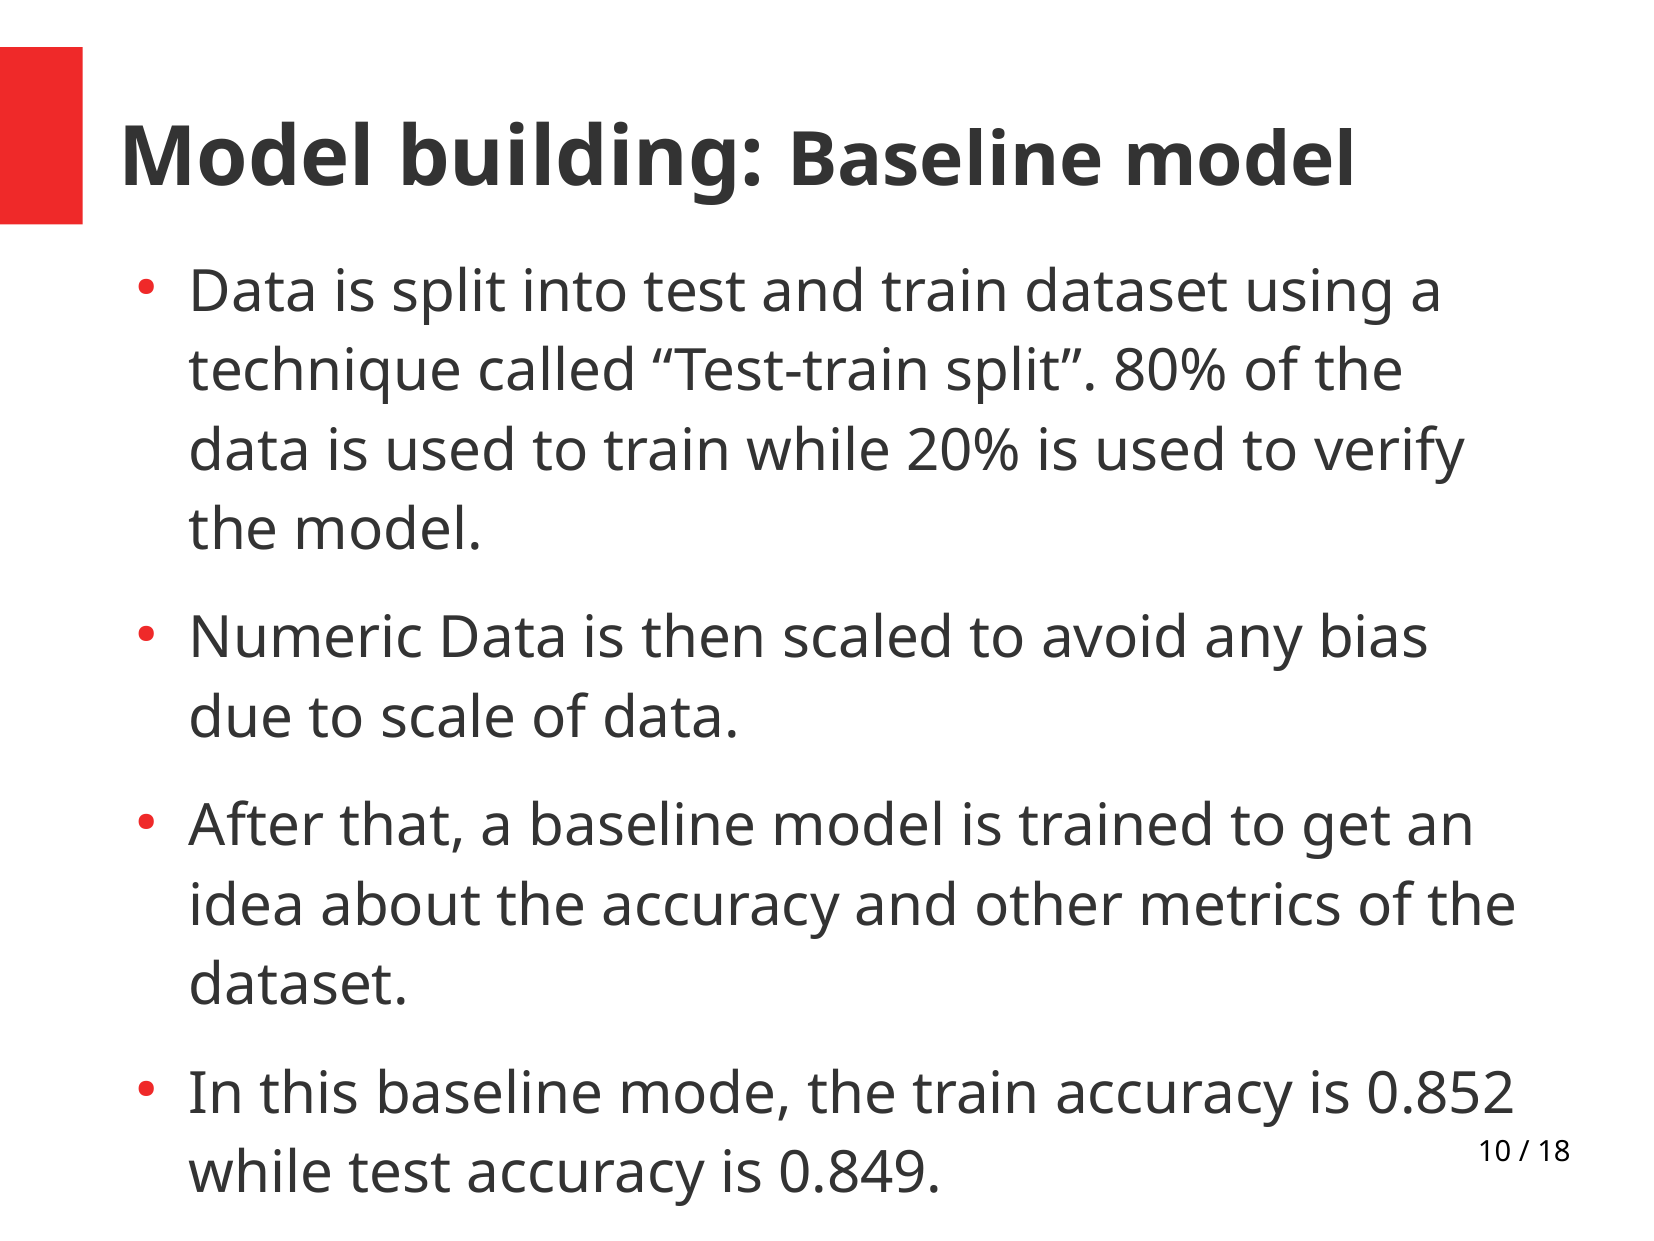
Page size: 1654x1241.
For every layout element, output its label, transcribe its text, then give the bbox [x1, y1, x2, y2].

title Model building: Baseline model [118, 49, 1571, 257]
list Data is split into test and train dataset using a technique called “Test-train split”. 80% of the data is used to train while 20% is used to verify the model. Numeric Data is then scaled to avoid any bias due to scale of data. After that, a baseline model is trained to get an idea about the accuracy and other metrics of the dataset. In this baseline mode, the train accuracy is 0.852 while test accuracy is 0.849. [118, 249, 1536, 969]
